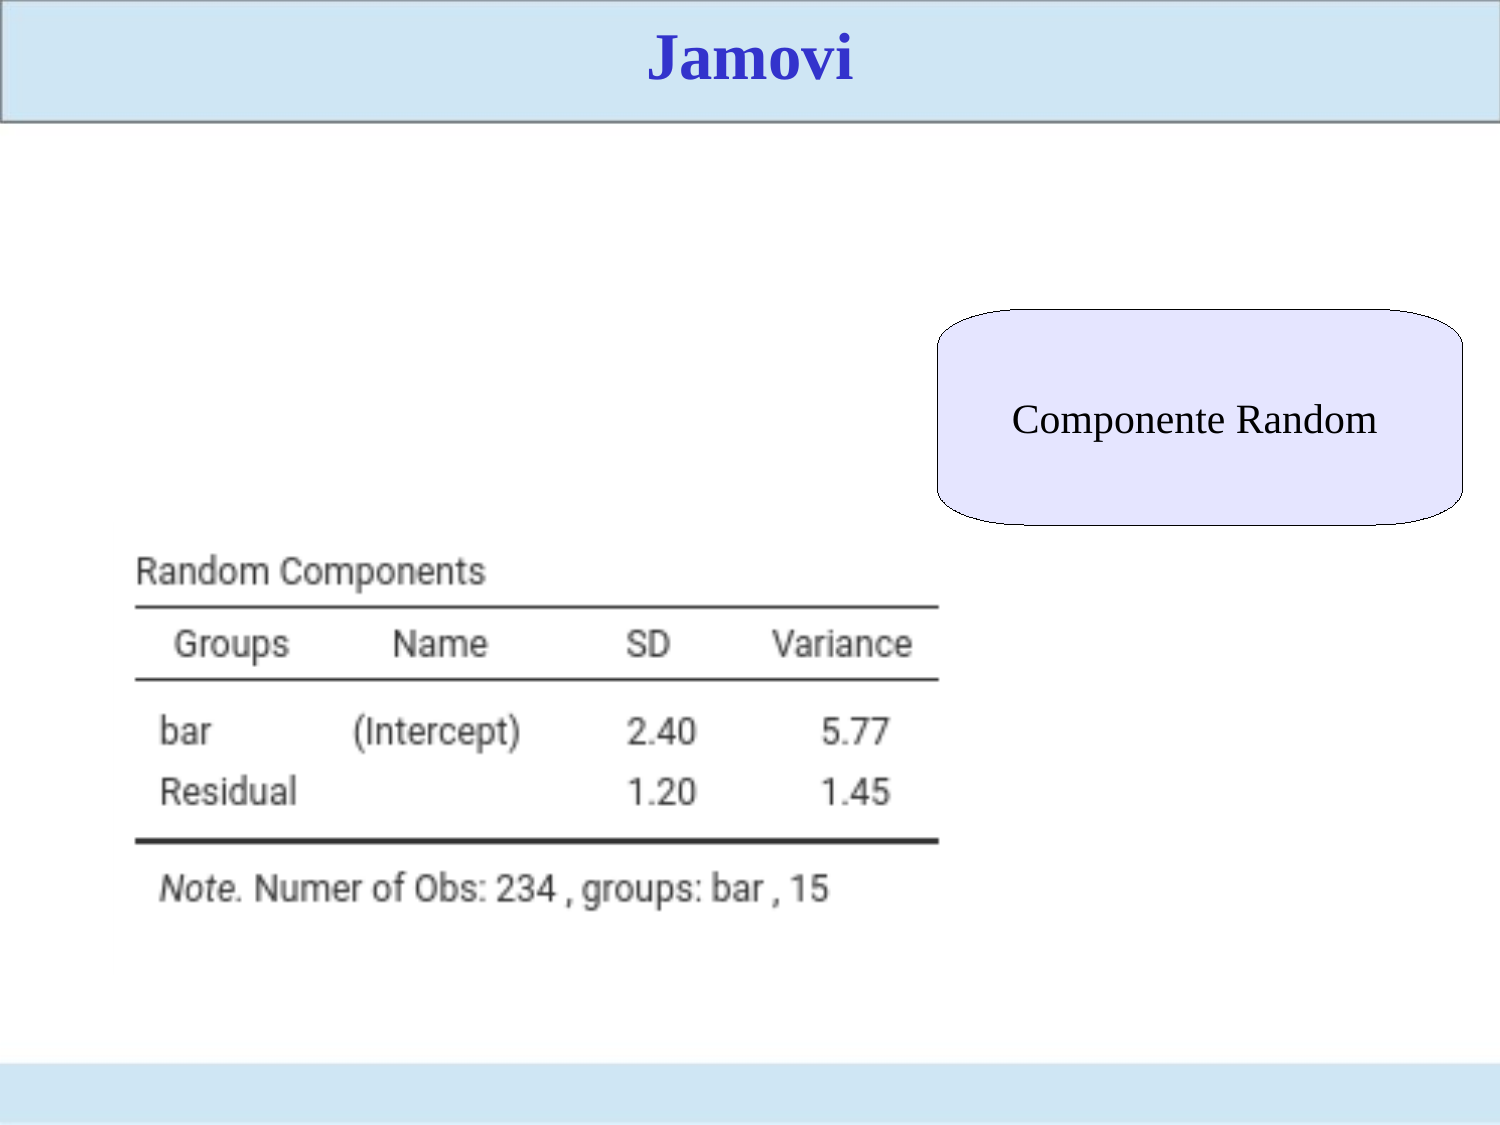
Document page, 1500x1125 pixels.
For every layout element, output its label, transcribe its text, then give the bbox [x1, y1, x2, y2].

title Jamovi [112, 0, 1388, 147]
text_box Componente Random [937, 309, 1463, 526]
picture [0, 0, 1500, 1125]
